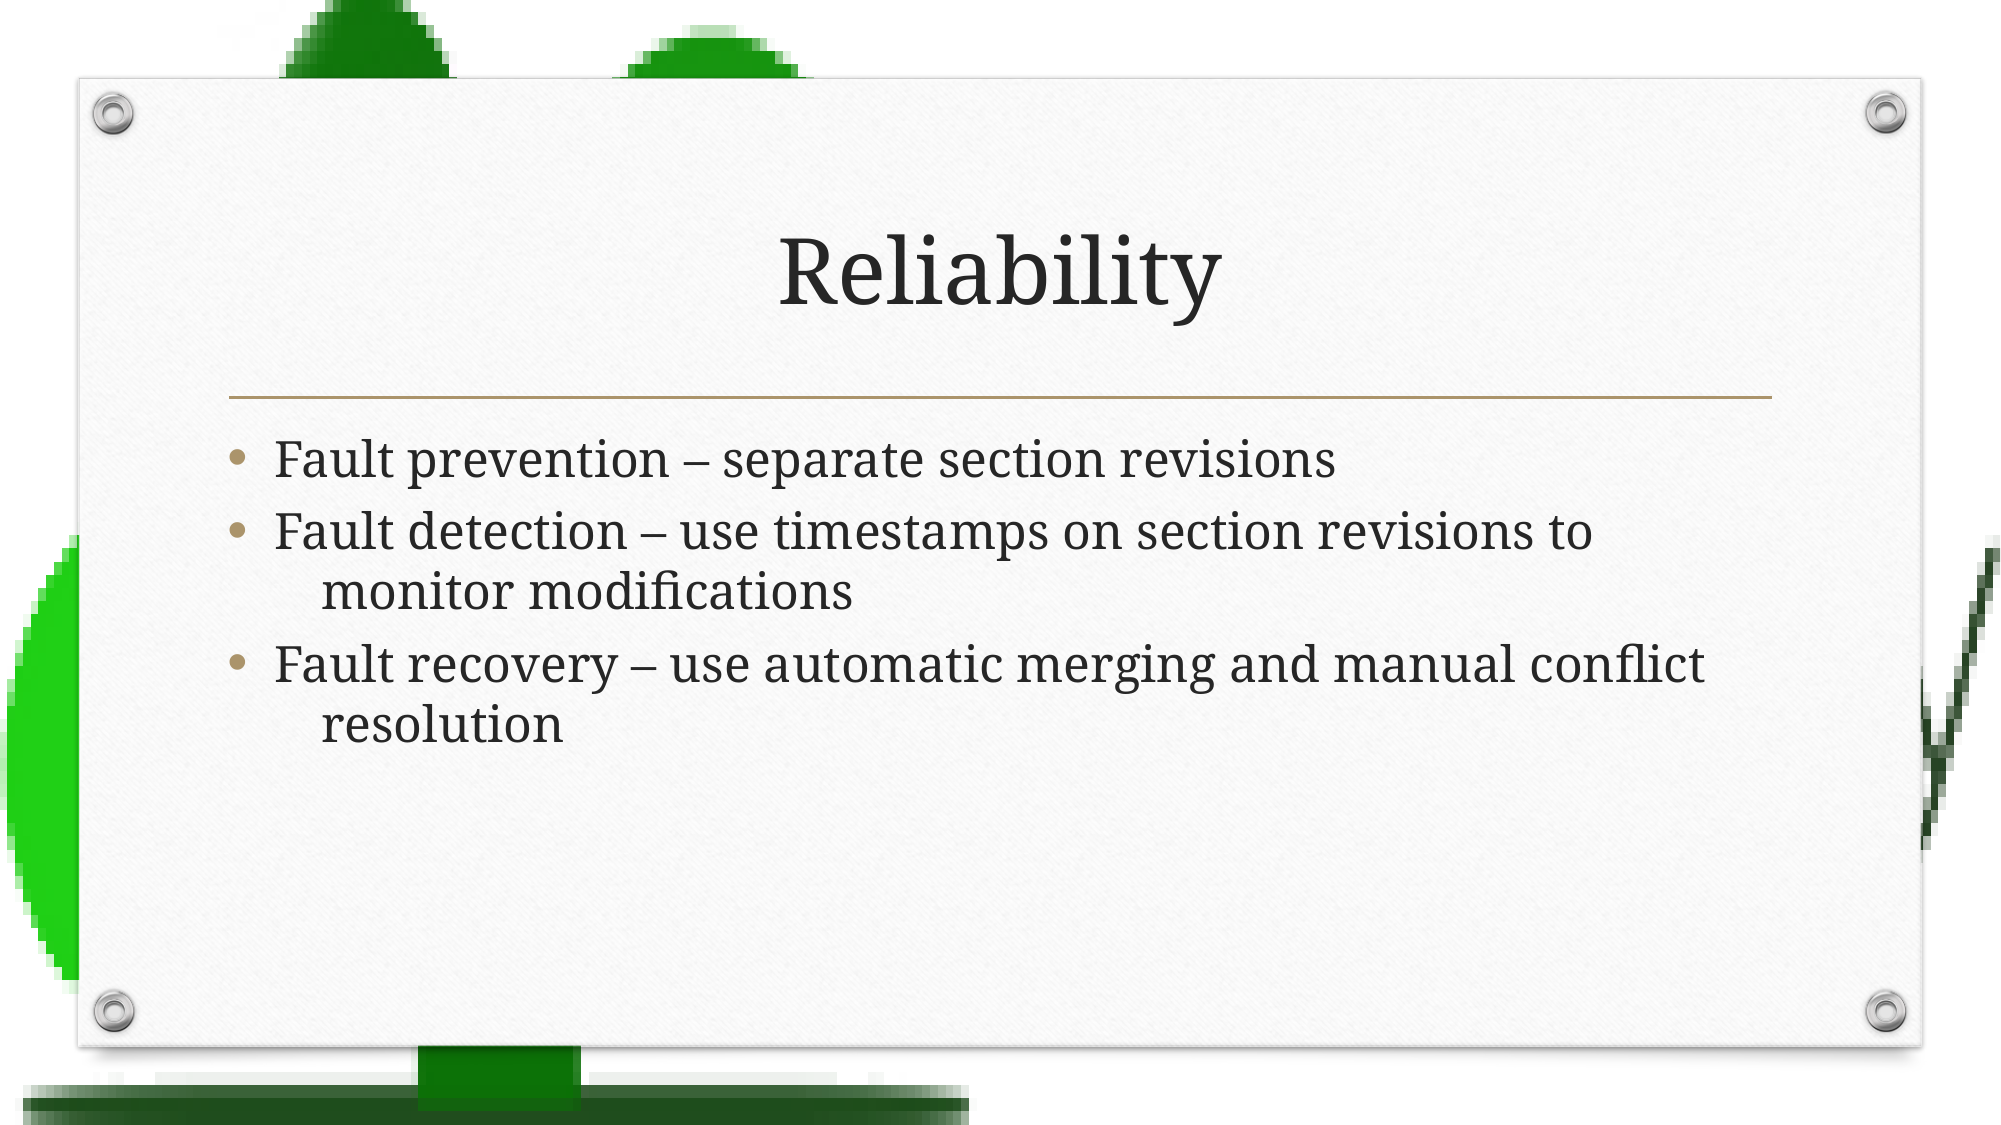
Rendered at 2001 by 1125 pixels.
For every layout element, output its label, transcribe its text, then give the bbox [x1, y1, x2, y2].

title Reliability [212, 161, 1788, 376]
list Fault prevention – separate section revisions Fault detection – use timestamps on section revisions to monitor modifications Fault recovery – use automatic merging and manual conflict resolution [212, 419, 1788, 964]
